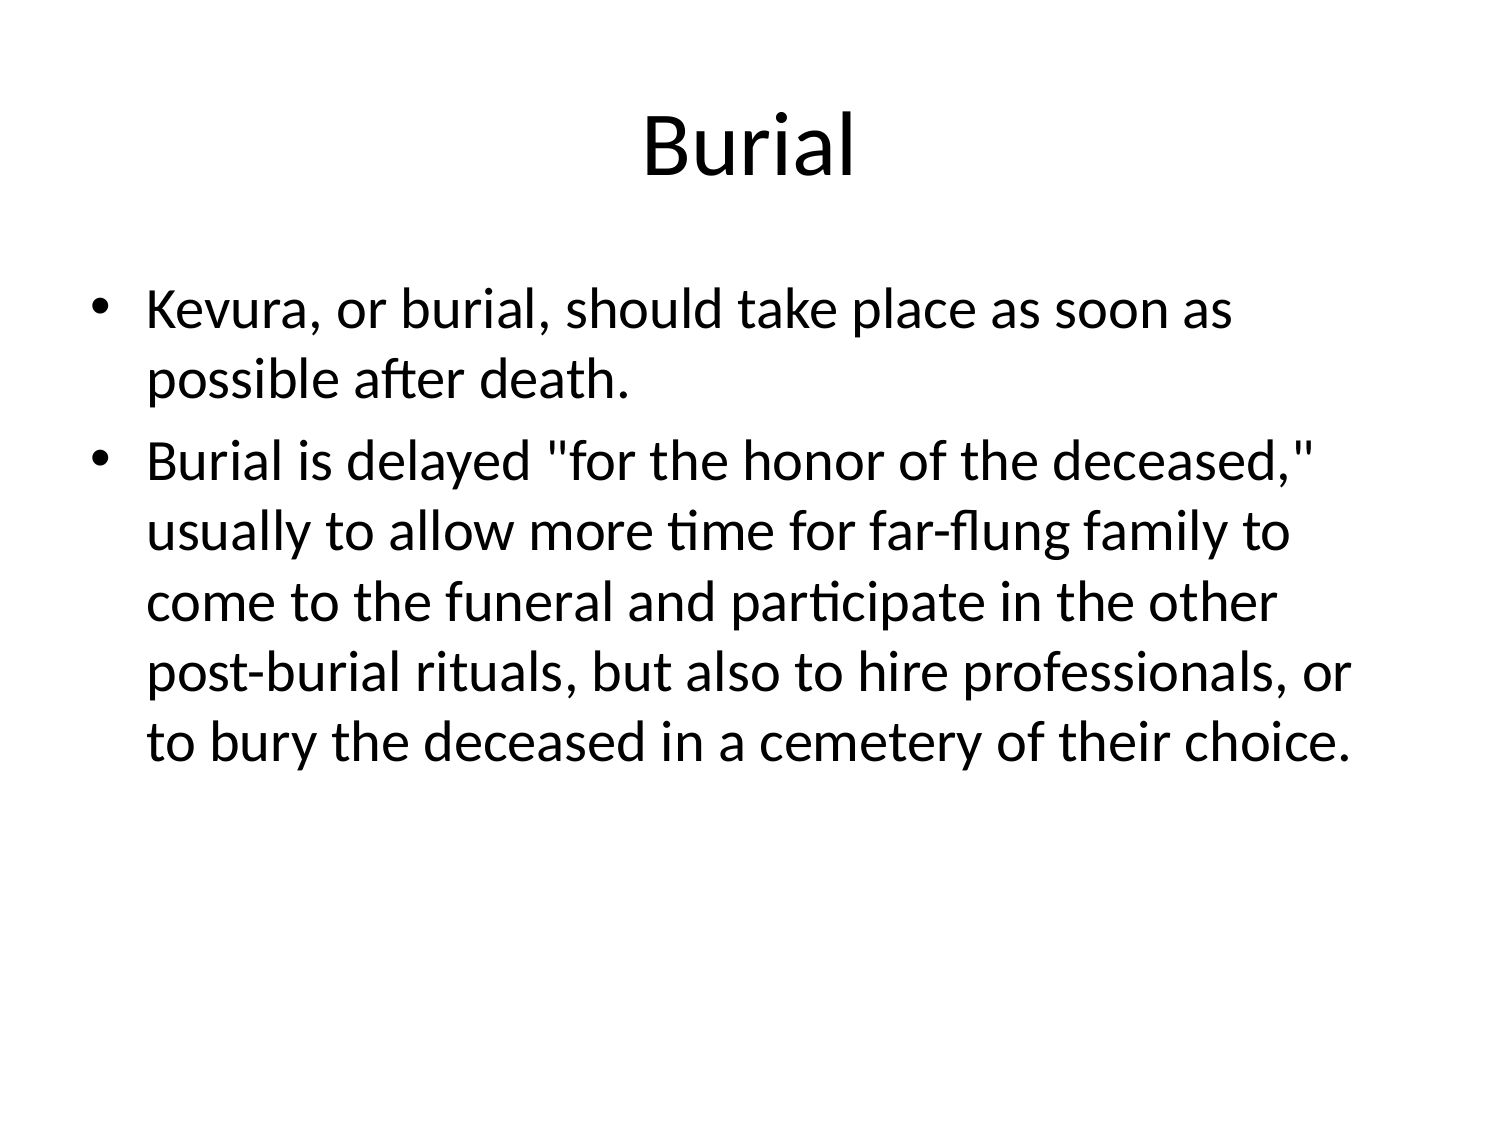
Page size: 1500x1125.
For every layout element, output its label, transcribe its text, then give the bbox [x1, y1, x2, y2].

title Burial [75, 45, 1425, 233]
list Kevura, or burial, should take place as soon as possible after death. Burial is delayed "for the honor of the deceased," usually to allow more time for far-flung family to come to the funeral and participate in the other post-burial rituals, but also to hire professionals, or to bury the deceased in a cemetery of their choice. [75, 262, 1425, 1005]
